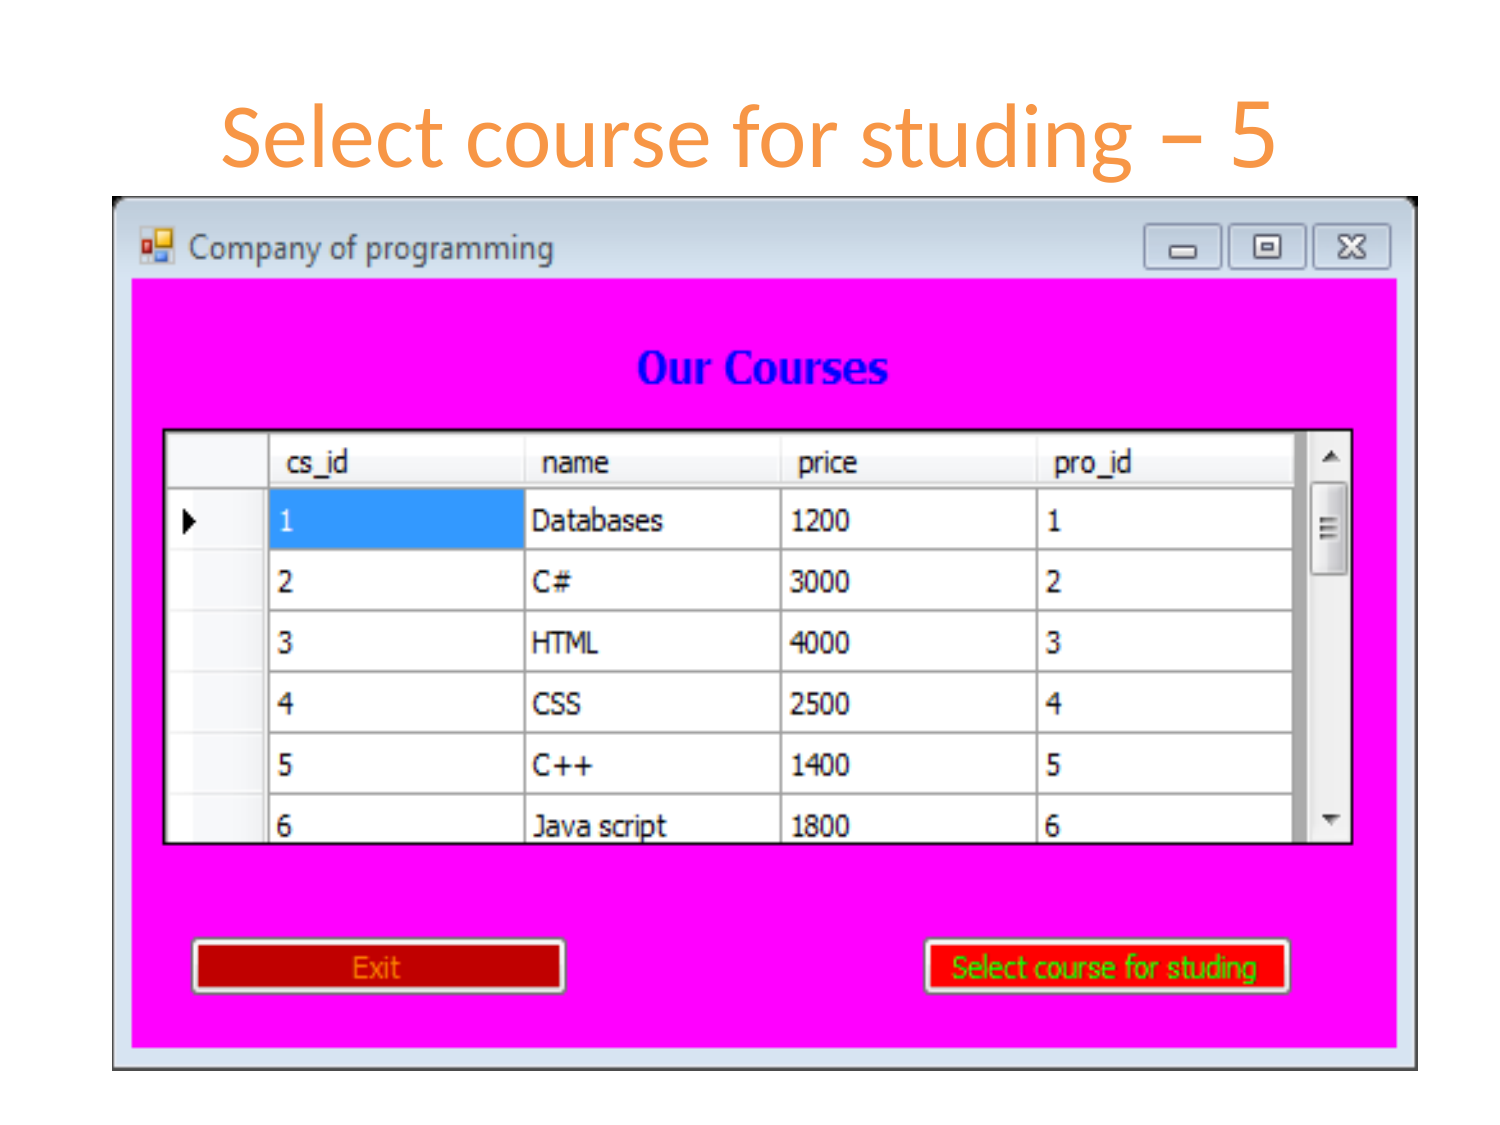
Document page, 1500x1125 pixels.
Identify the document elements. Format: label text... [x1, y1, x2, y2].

picture [112, 196, 1418, 1071]
title 5 – Select course for studing [112, 54, 1388, 196]
